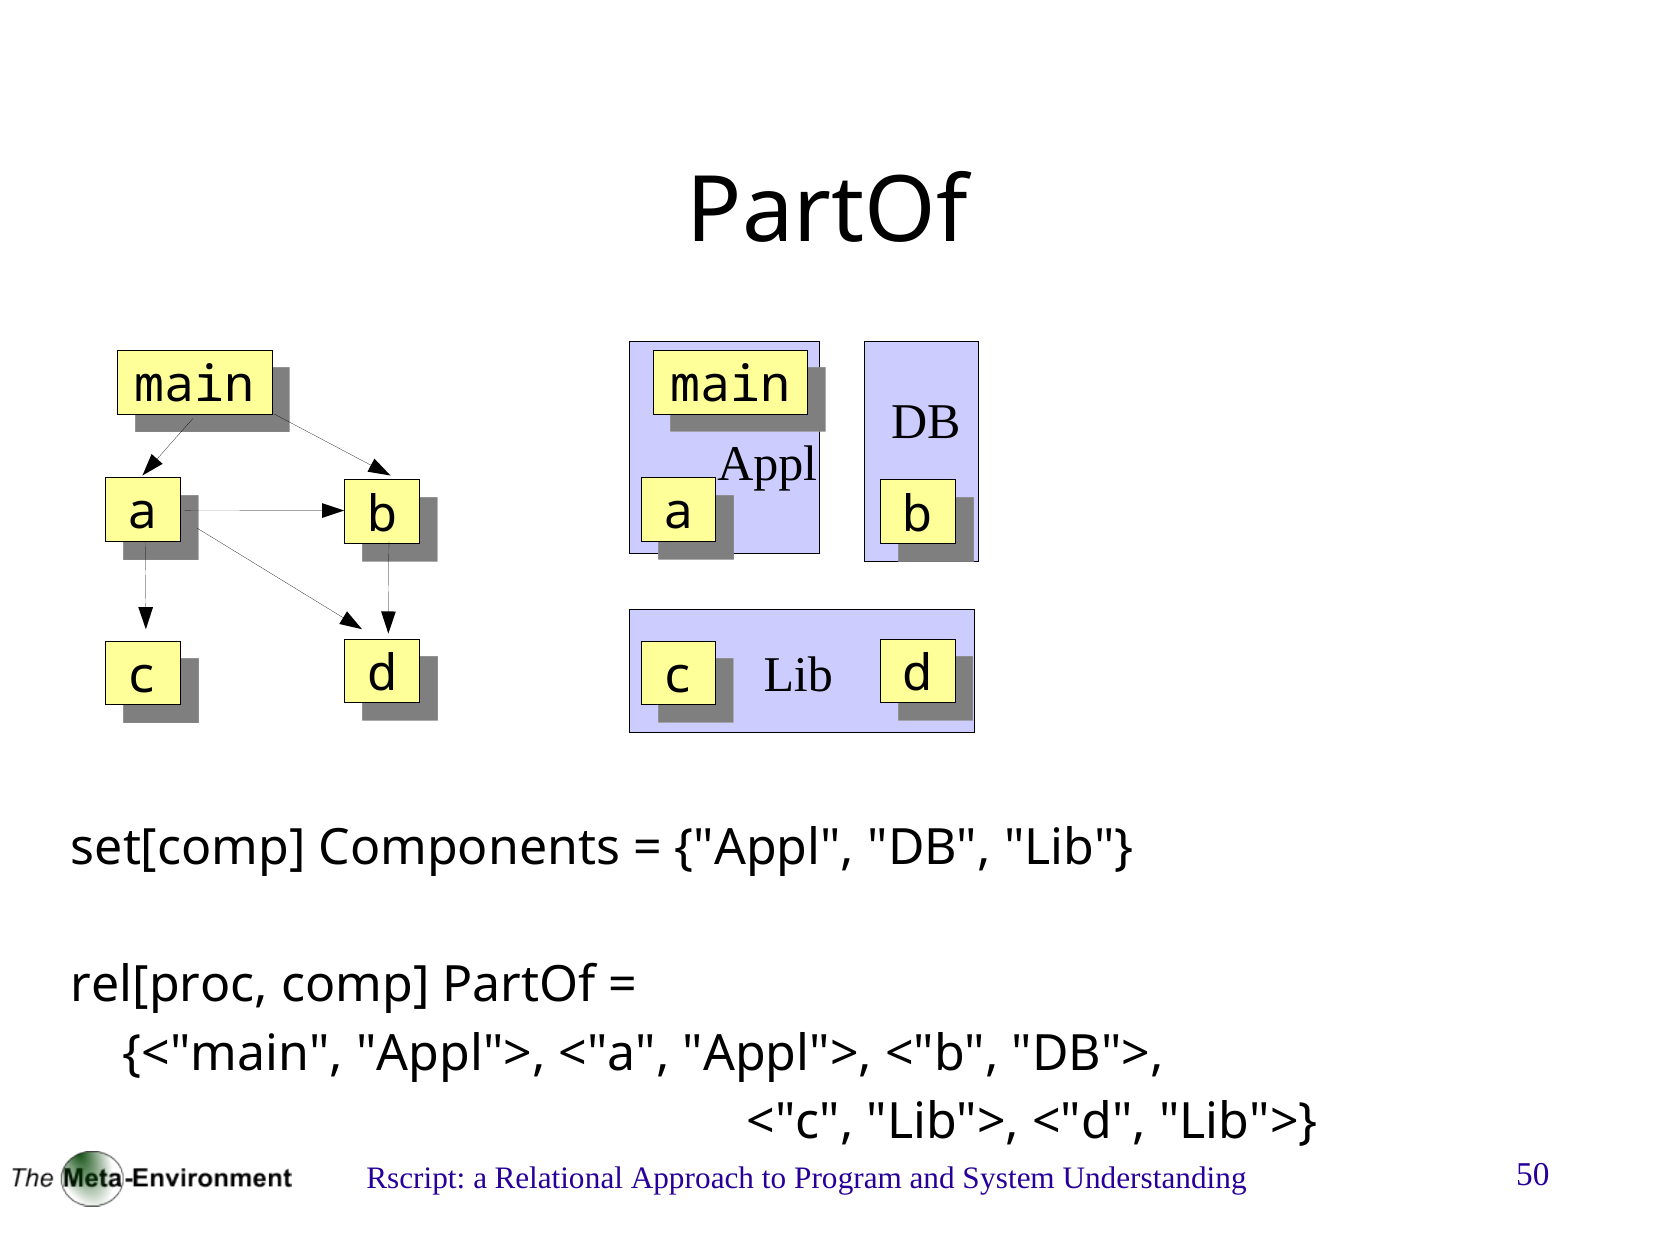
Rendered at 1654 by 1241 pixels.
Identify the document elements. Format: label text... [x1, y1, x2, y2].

text_box Lib [763, 646, 834, 708]
text_box main [117, 350, 273, 415]
text_box Appl [717, 435, 818, 497]
text_box b [344, 479, 420, 544]
text_box d [880, 639, 956, 703]
text_box set[comp] Components = {"Appl", "DB", "Lib"} rel[proc, comp] PartOf = {<"main", "Appl">, <"a", "Appl">, <"b", "DB">, <"c", "Lib">, <"d", "Lib">} [70, 811, 1577, 1160]
text_box a [641, 477, 716, 542]
title PartOf [121, 102, 1534, 311]
text_box c [641, 641, 716, 705]
text_box a [105, 477, 181, 542]
text_box DB [890, 394, 961, 455]
text_box b [880, 479, 956, 544]
text_box d [344, 639, 420, 703]
text_box main [653, 350, 808, 415]
picture [12, 1151, 292, 1207]
text_box c [105, 641, 181, 705]
text_box [629, 341, 820, 554]
text_box [629, 609, 975, 733]
text_box [864, 341, 979, 562]
